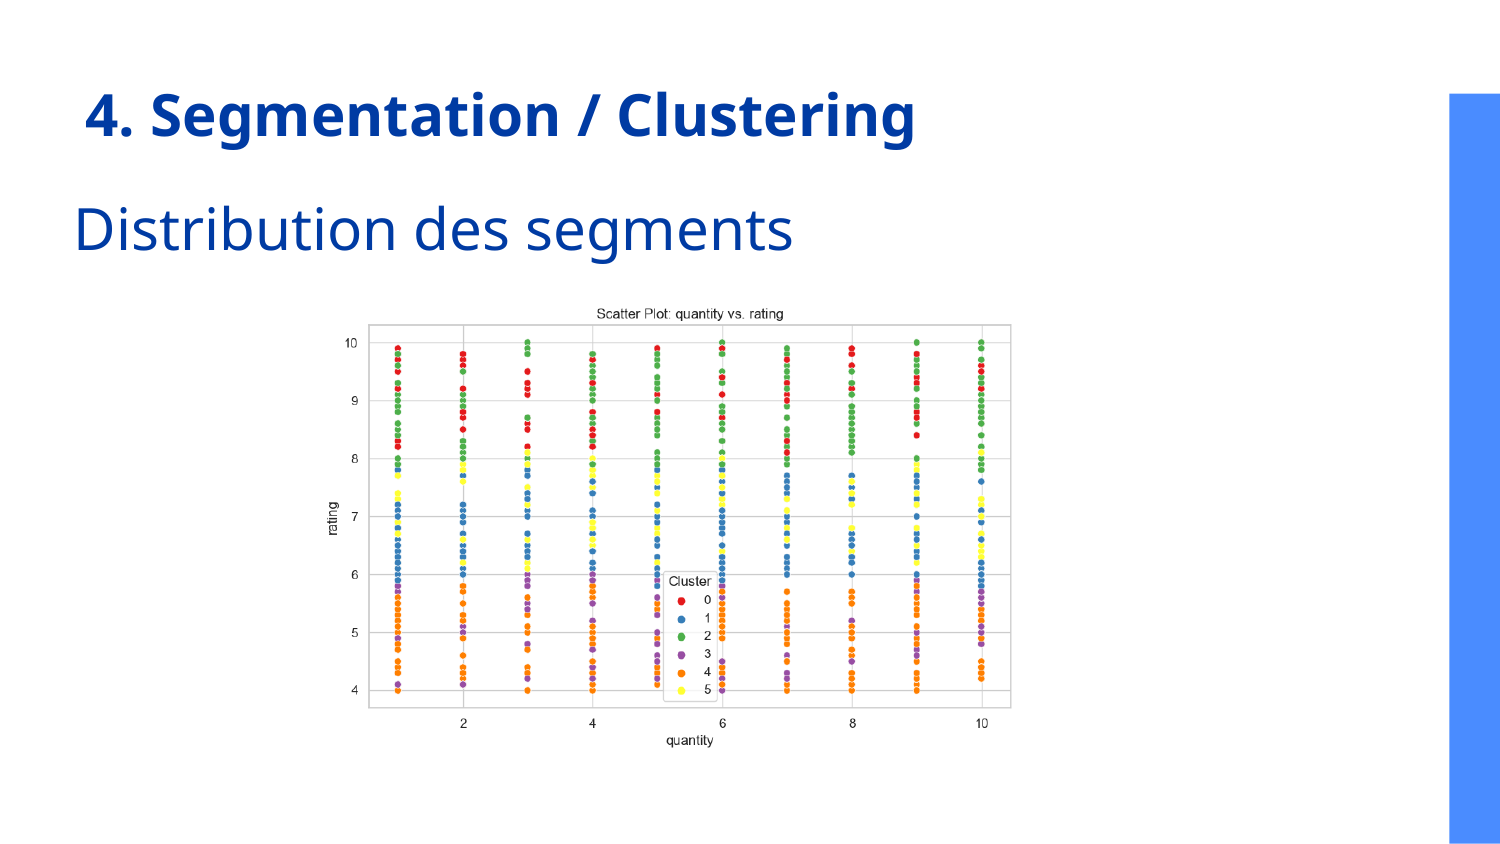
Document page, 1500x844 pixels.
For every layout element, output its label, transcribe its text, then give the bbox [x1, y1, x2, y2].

title Distribution des segments [59, 177, 1418, 296]
picture [265, 265, 1093, 762]
title 4. Segmentation / Clustering [70, 62, 1394, 170]
